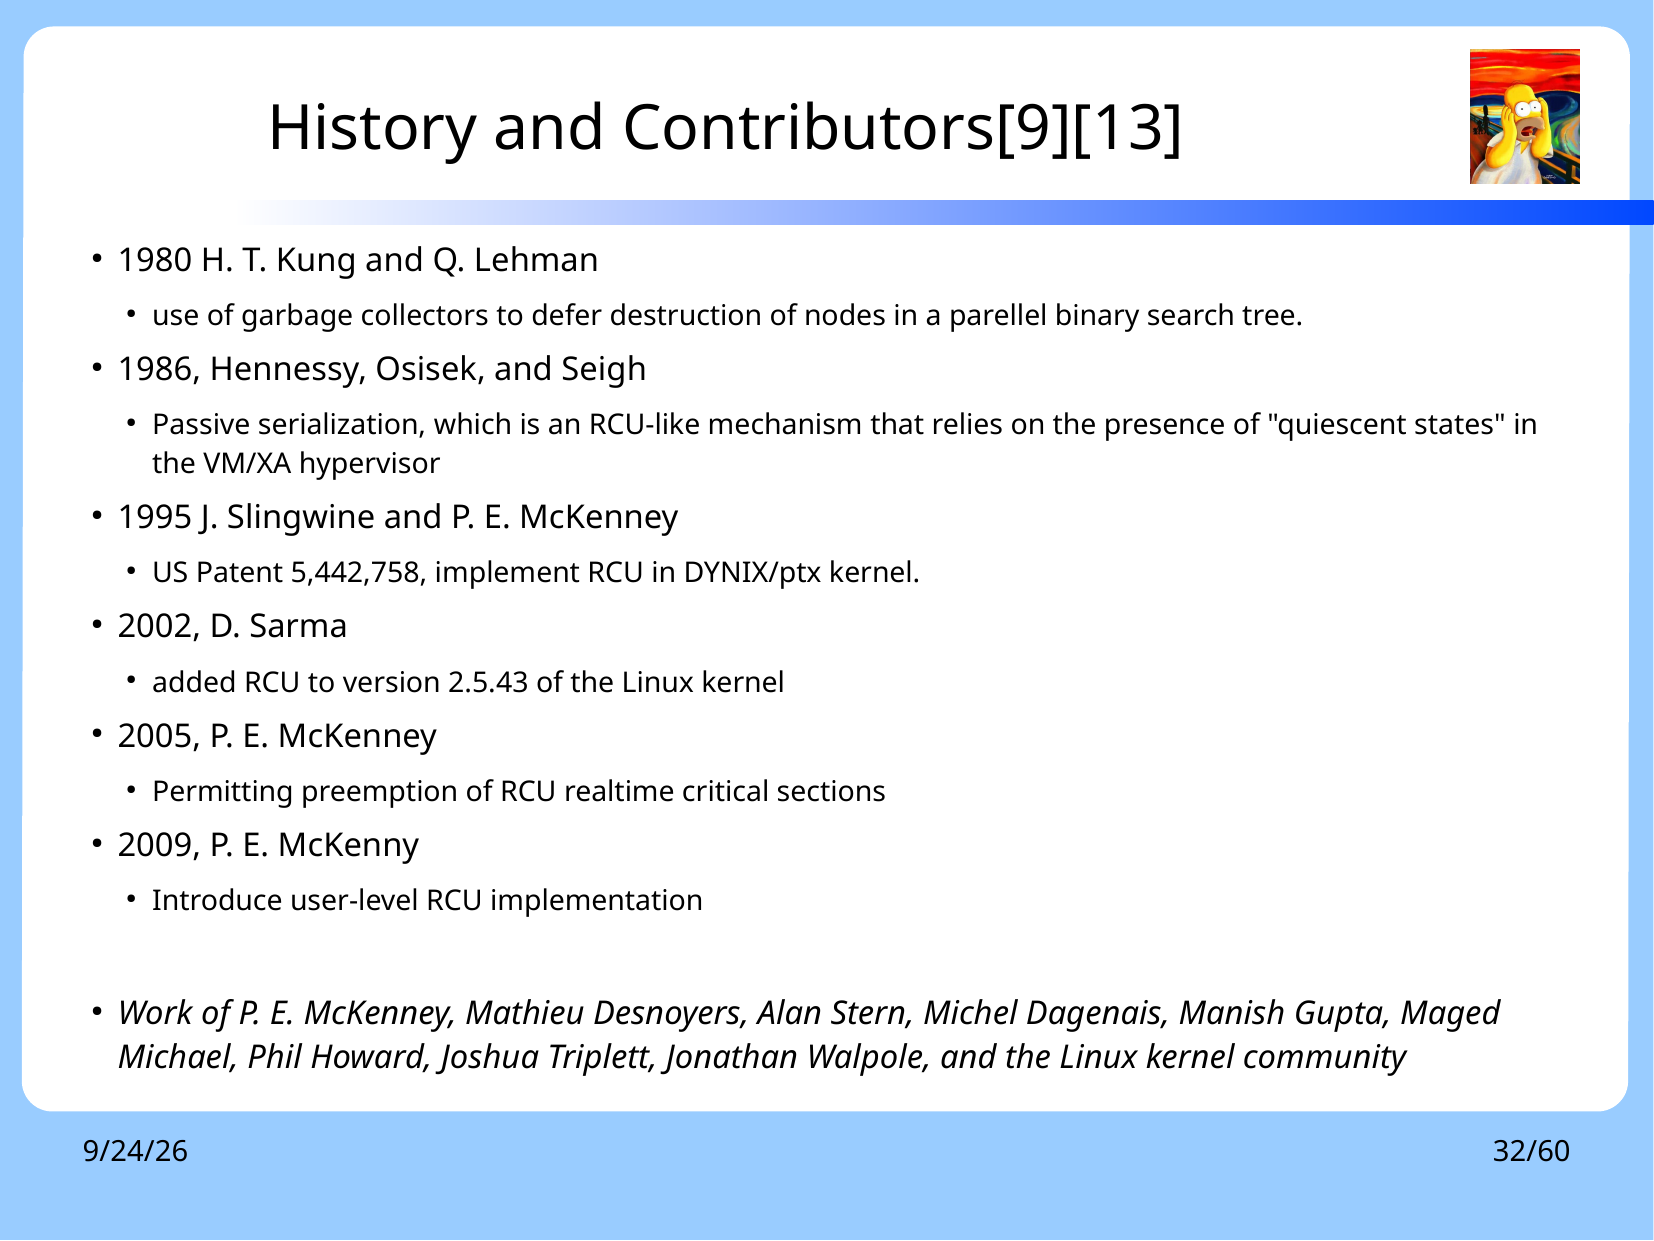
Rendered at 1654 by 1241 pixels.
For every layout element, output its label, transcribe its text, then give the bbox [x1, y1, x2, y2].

list 1980 H. T. Kung and Q. Lehman use of garbage collectors to defer destruction of nodes in a parellel binary search tree. 1986, Hennessy, Osisek, and Seigh Passive serialization, which is an RCU-like mechanism that relies on the presence of "quiescent states" in the VM/XA hypervisor 1995 J. Slingwine and P. E. McKenney US Patent 5,442,758, implement RCU in DYNIX/ptx kernel. 2002, D. Sarma added RCU to version 2.5.43 of the Linux kernel 2005, P. E. McKenney Permitting preemption of RCU realtime critical sections 2009, P. E. McKenny Introduce user-level RCU implementation Work of P. E. McKenney, Mathieu Desnoyers, Alan Stern, Michel Dagenais, Manish Gupta, Maged Michael, Phil Howard, Joshua Triplett, Jonathan Walpole, and the Linux kernel community [82, 236, 1571, 1081]
title History and Contributors[9][13] [82, 49, 1371, 201]
picture [1470, 49, 1580, 184]
